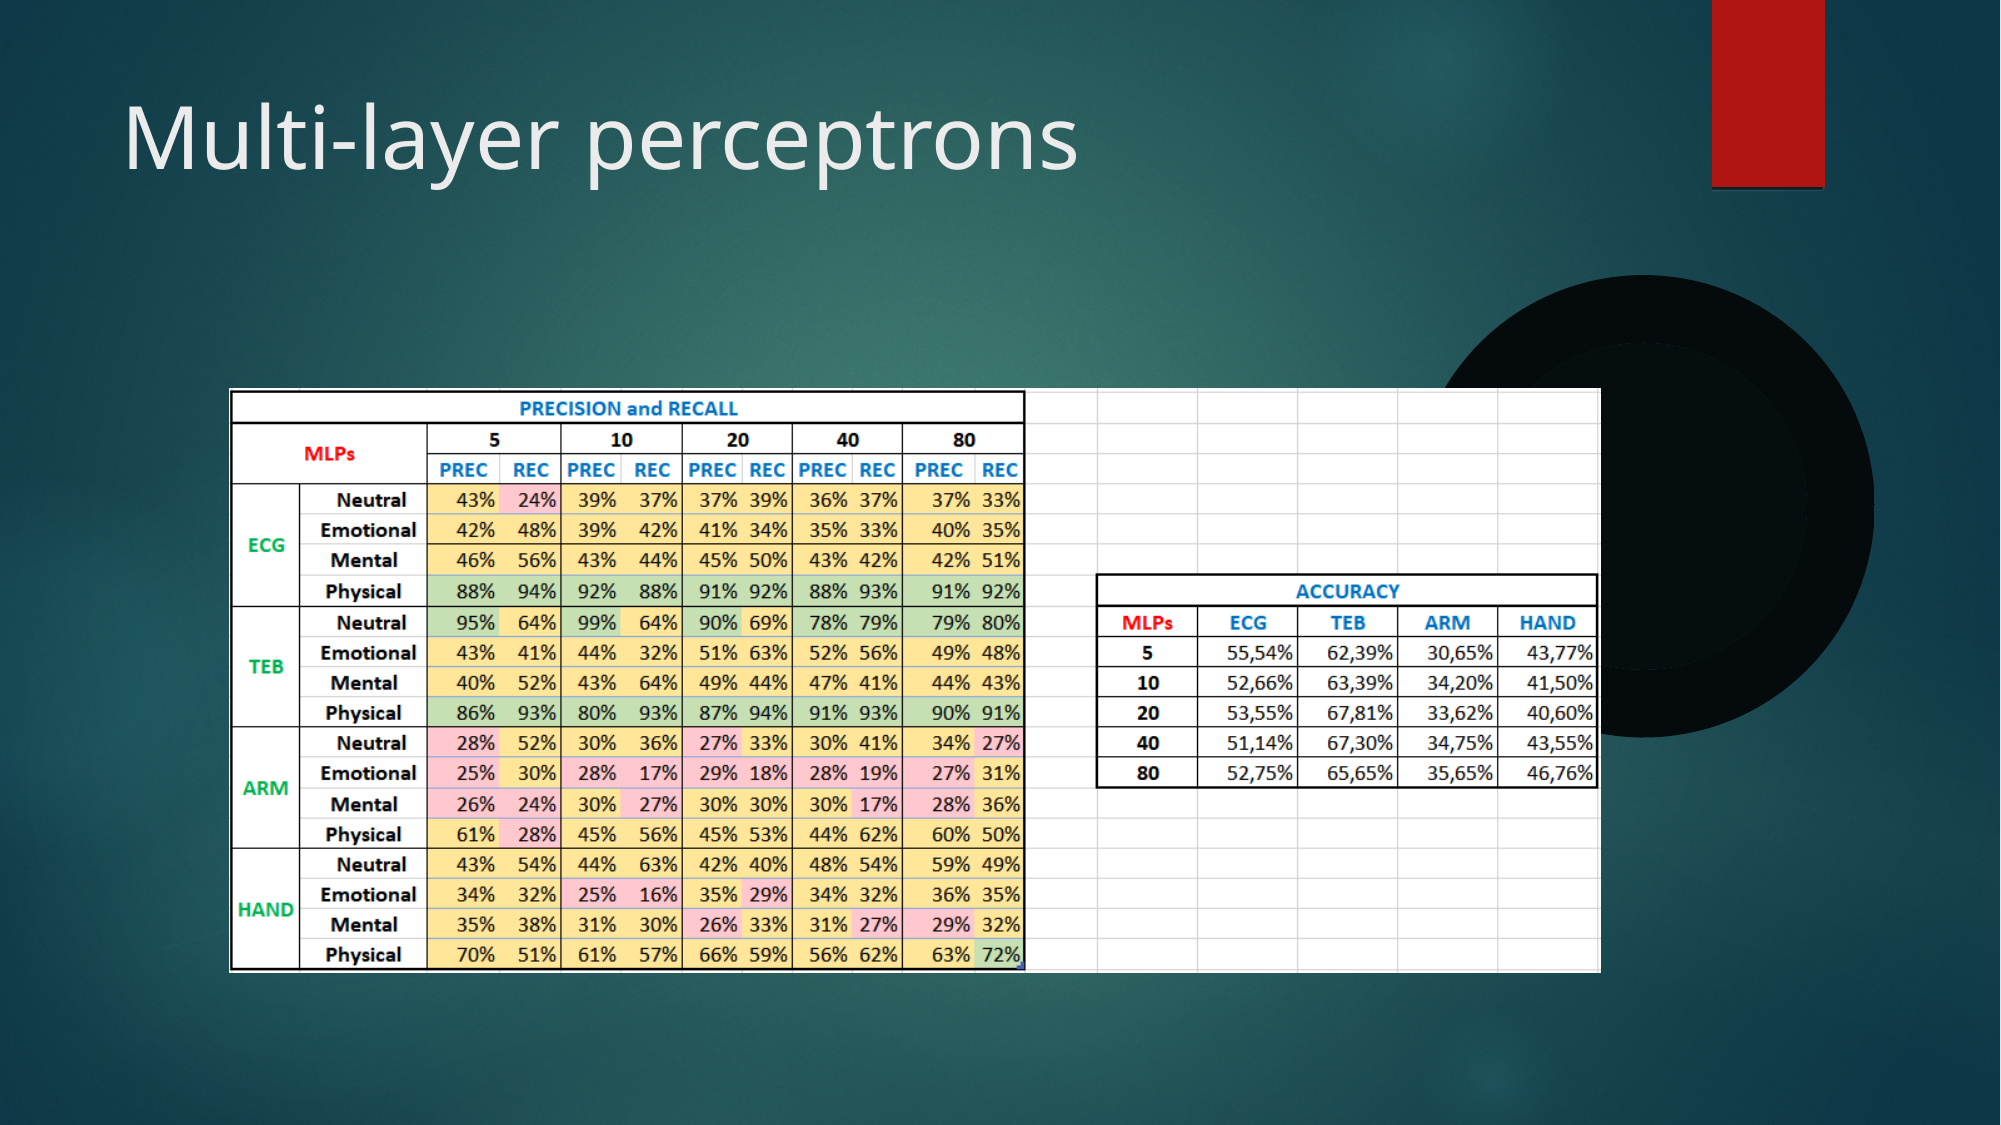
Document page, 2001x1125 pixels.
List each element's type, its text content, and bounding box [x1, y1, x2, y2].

picture [229, 388, 1601, 973]
title Multi-layer perceptrons [106, 74, 1649, 305]
